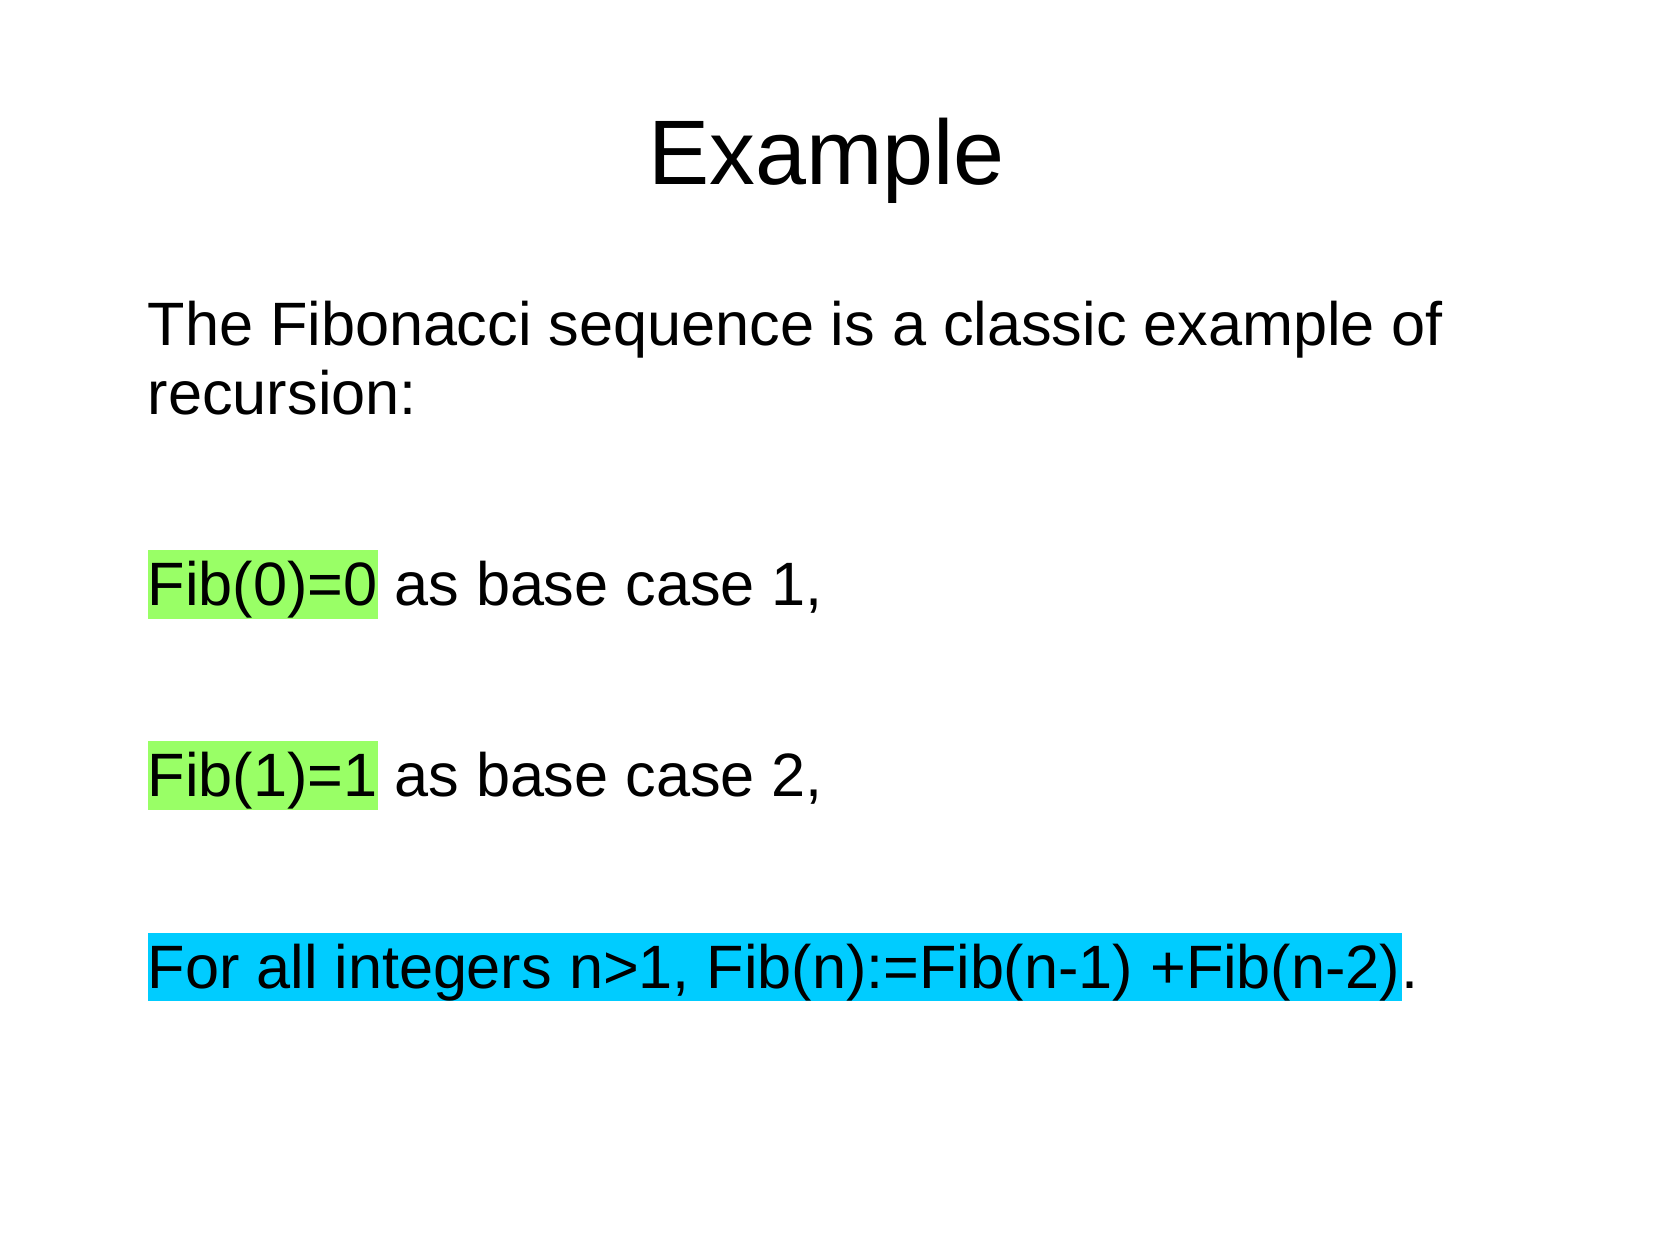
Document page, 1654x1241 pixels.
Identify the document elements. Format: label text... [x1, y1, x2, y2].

title Example [82, 49, 1571, 257]
list The Fibonacci sequence is a classic example of recursion: Fib(0)=0 as base case 1, Fib(1)=1 as base case 2, For all integers n>1, Fib(n):=Fib(n-1) +Fib(n-2). [82, 290, 1571, 1010]
